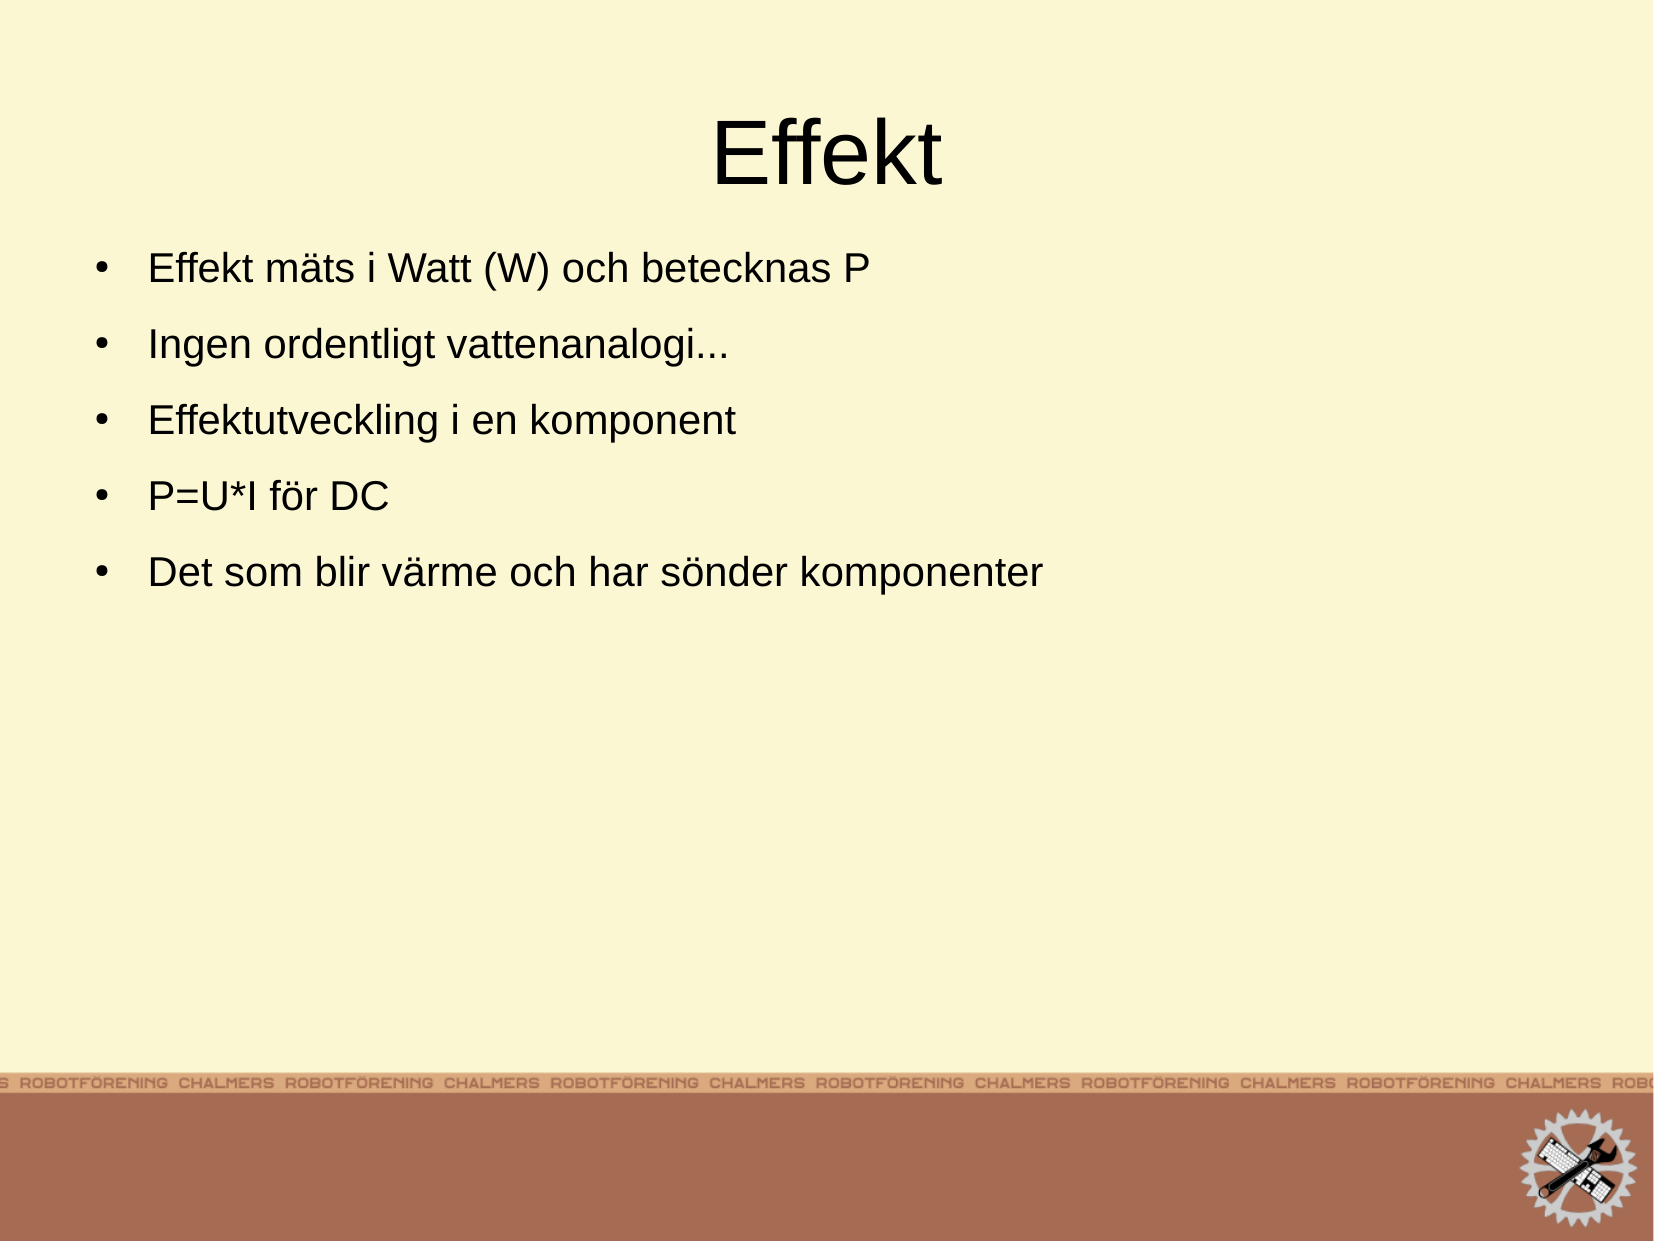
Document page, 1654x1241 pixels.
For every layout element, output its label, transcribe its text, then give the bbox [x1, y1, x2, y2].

picture [0, 0, 1654, 1241]
list Effekt mäts i Watt (W) och betecknas P Ingen ordentligt vattenanalogi... Effektutveckling i en komponent P=U*I för DC Det som blir värme och har sönder komponenter [76, 244, 1565, 1063]
title Effekt [82, 49, 1571, 257]
